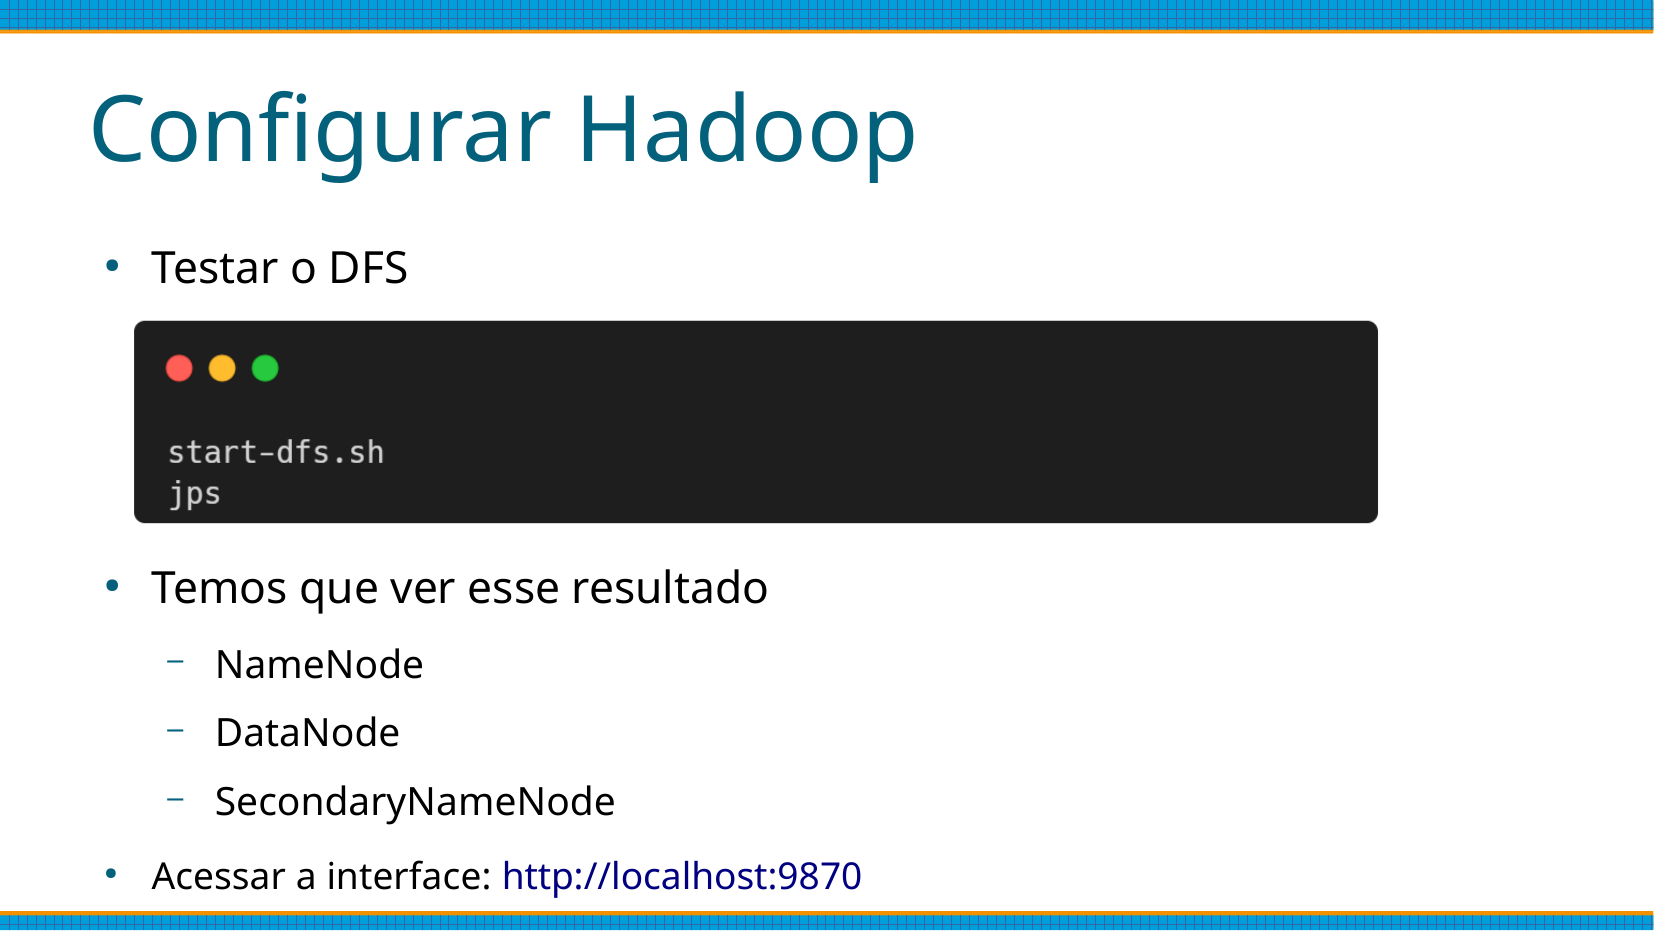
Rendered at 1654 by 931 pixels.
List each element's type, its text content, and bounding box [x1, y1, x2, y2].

title Configurar Hadoop [88, 44, 1565, 207]
picture [118, 295, 1392, 549]
list Testar o DFS Temos que ver esse resultado NameNode DataNode SecondaryNameNode Acessar a interface: http://localhost:9870 [88, 236, 1565, 901]
